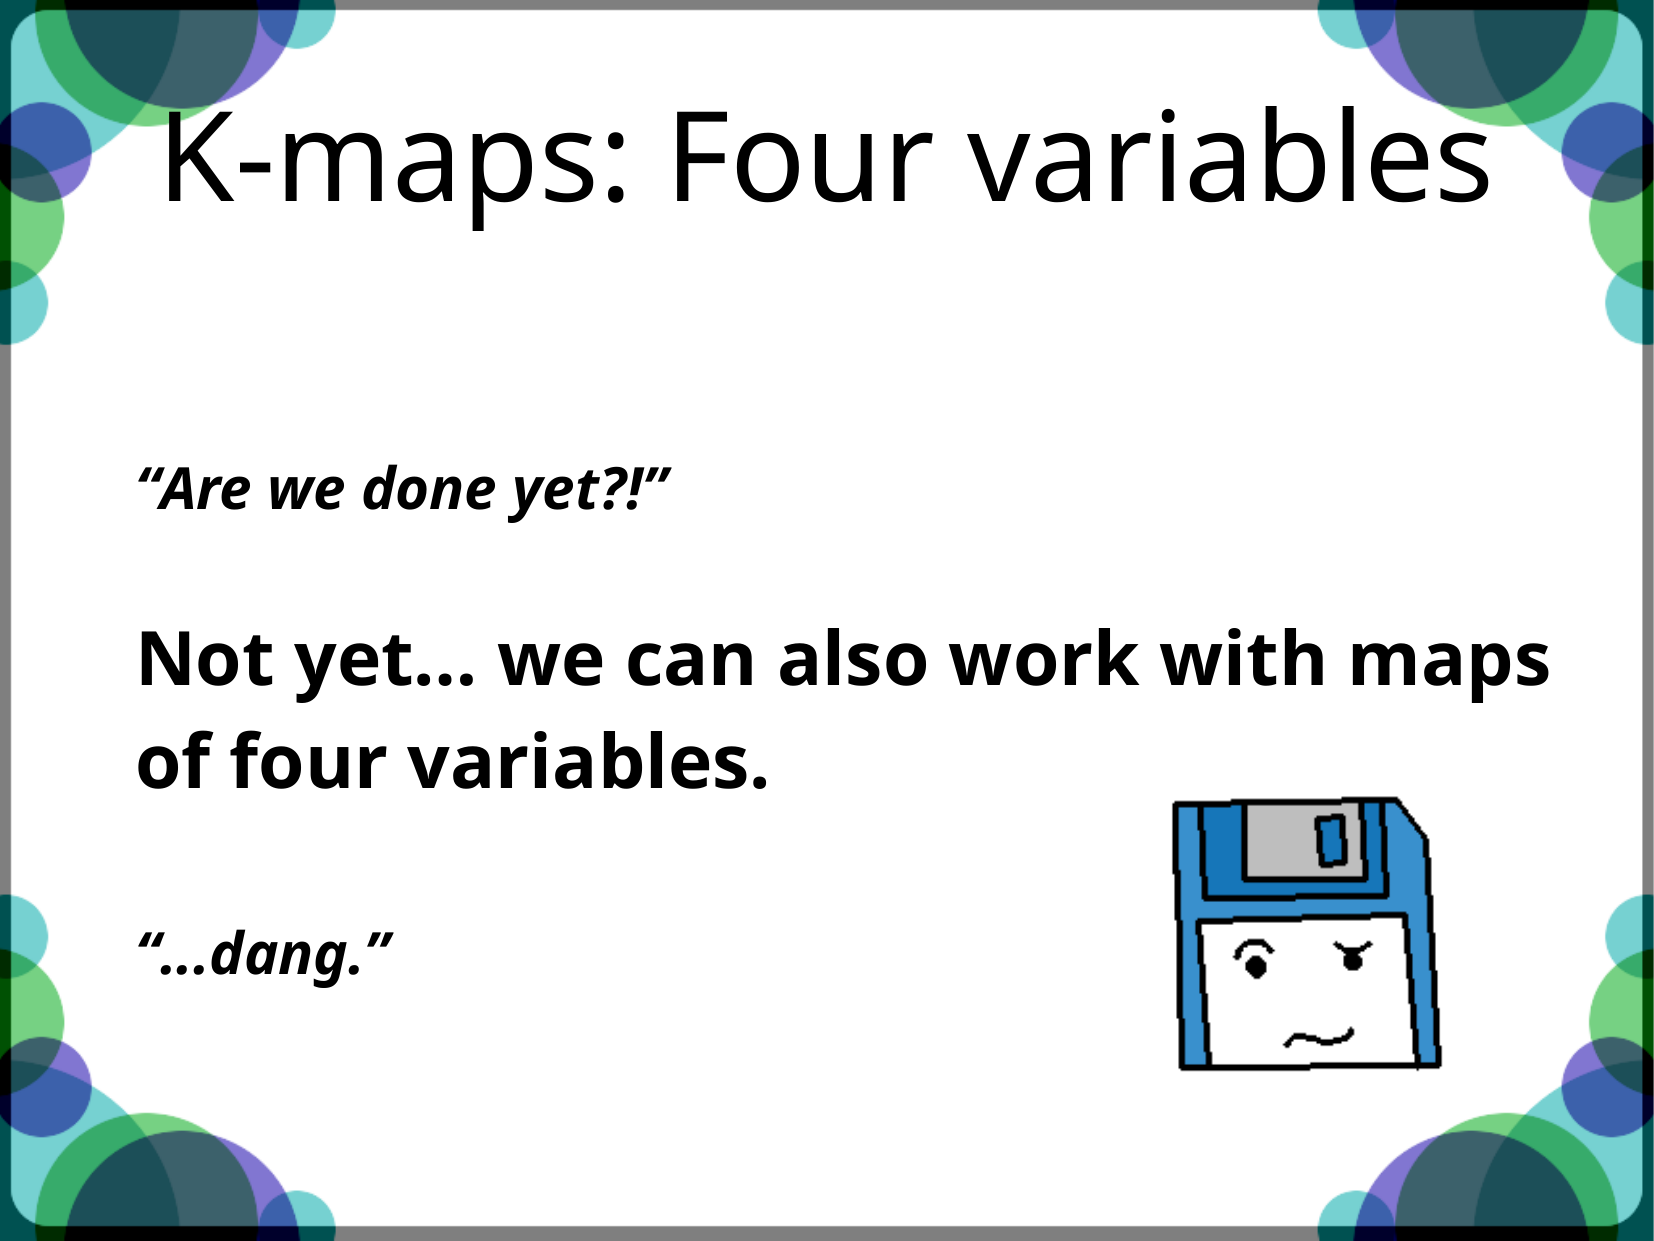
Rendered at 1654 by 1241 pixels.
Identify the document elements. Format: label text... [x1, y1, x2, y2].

text_box “Are we done yet?!” Not yet… we can also work with maps of four variables. “...dang.” [135, 447, 1569, 896]
title K-maps: Four variables [82, 49, 1571, 257]
picture [0, 0, 1654, 1241]
